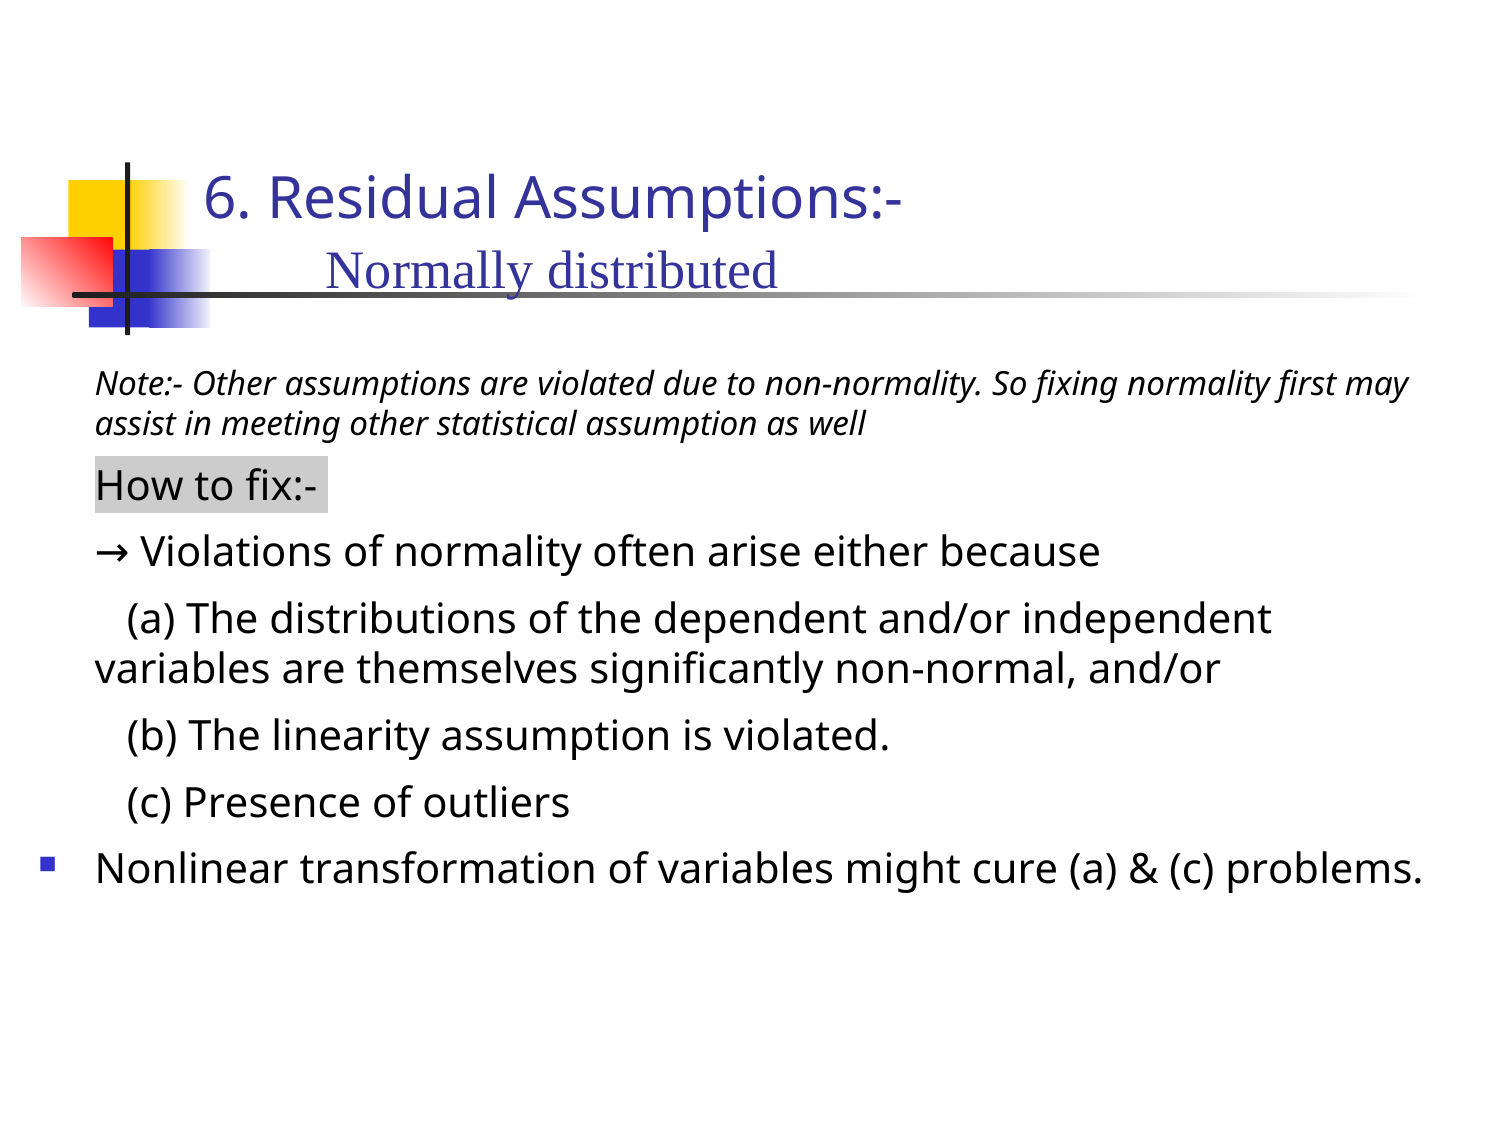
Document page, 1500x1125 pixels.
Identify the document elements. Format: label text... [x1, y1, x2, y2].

list Note:- Other assumptions are violated due to non-normality. So fixing normality first may assist in meeting other statistical assumption as well How to fix:- → Violations of normality often arise either because (a) The distributions of the dependent and/or independent variables are themselves significantly non-normal, and/or (b) The linearity assumption is violated. (c) Presence of outliers Nonlinear transformation of variables might cure (a) & (c) problems. [23, 354, 1477, 1125]
title 6. Residual Assumptions:- Normally distributed [188, 82, 1464, 309]
